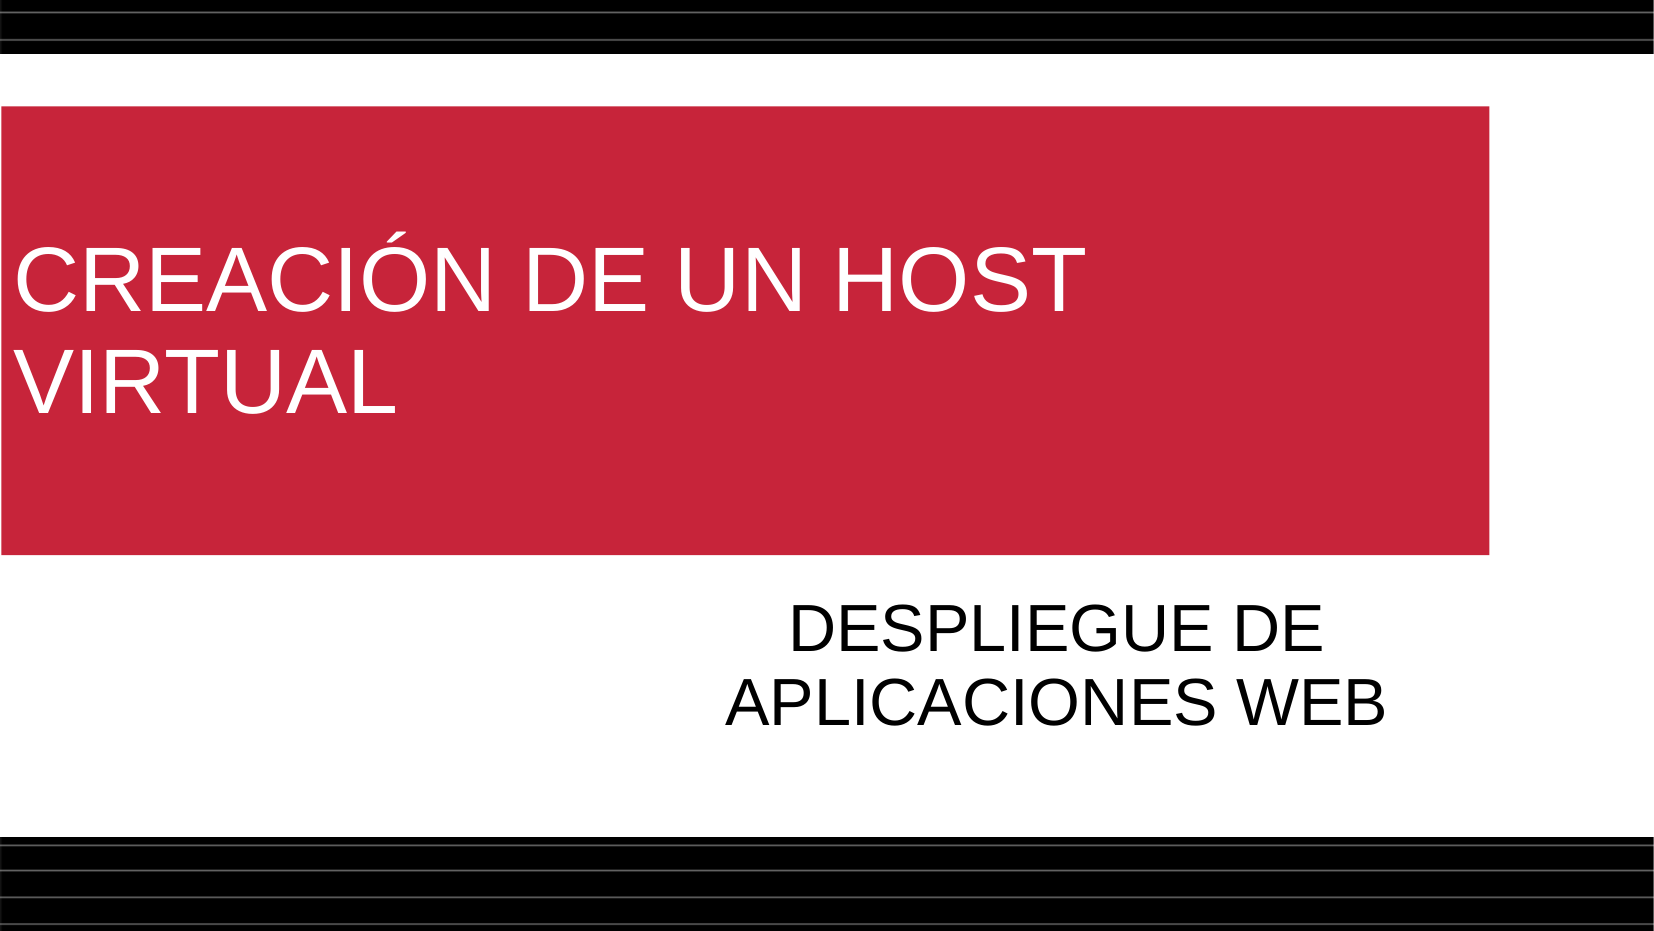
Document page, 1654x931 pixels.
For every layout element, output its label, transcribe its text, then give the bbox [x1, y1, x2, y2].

picture [0, 0, 1654, 54]
subtitle DESPLIEGUE DE APLICACIONES WEB [625, 590, 1489, 804]
title CREACIÓN DE UN HOST VIRTUAL [1, 106, 1490, 556]
picture [0, 837, 1654, 931]
